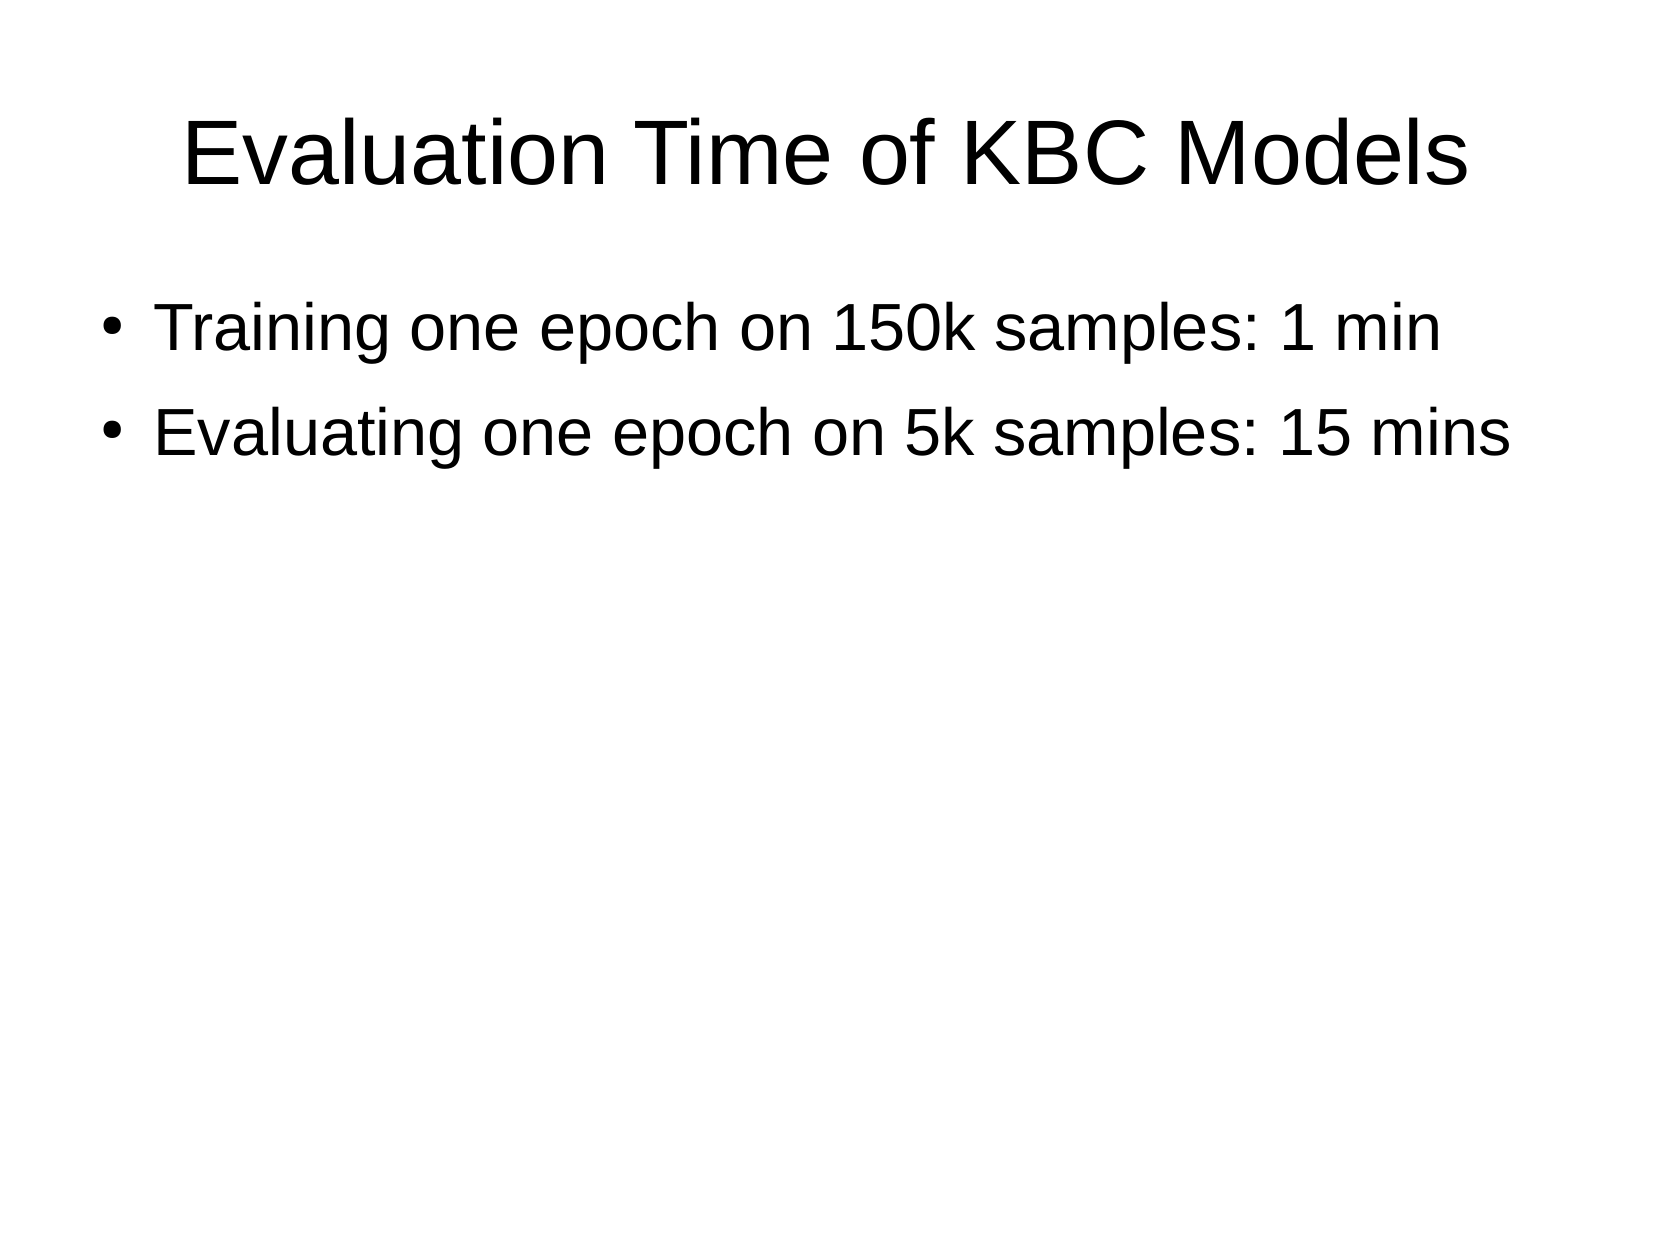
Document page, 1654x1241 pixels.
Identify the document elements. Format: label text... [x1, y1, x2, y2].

list Training one epoch on 150k samples: 1 min Evaluating one epoch on 5k samples: 15 mins [82, 290, 1571, 1010]
title Evaluation Time of KBC Models [82, 49, 1571, 257]
